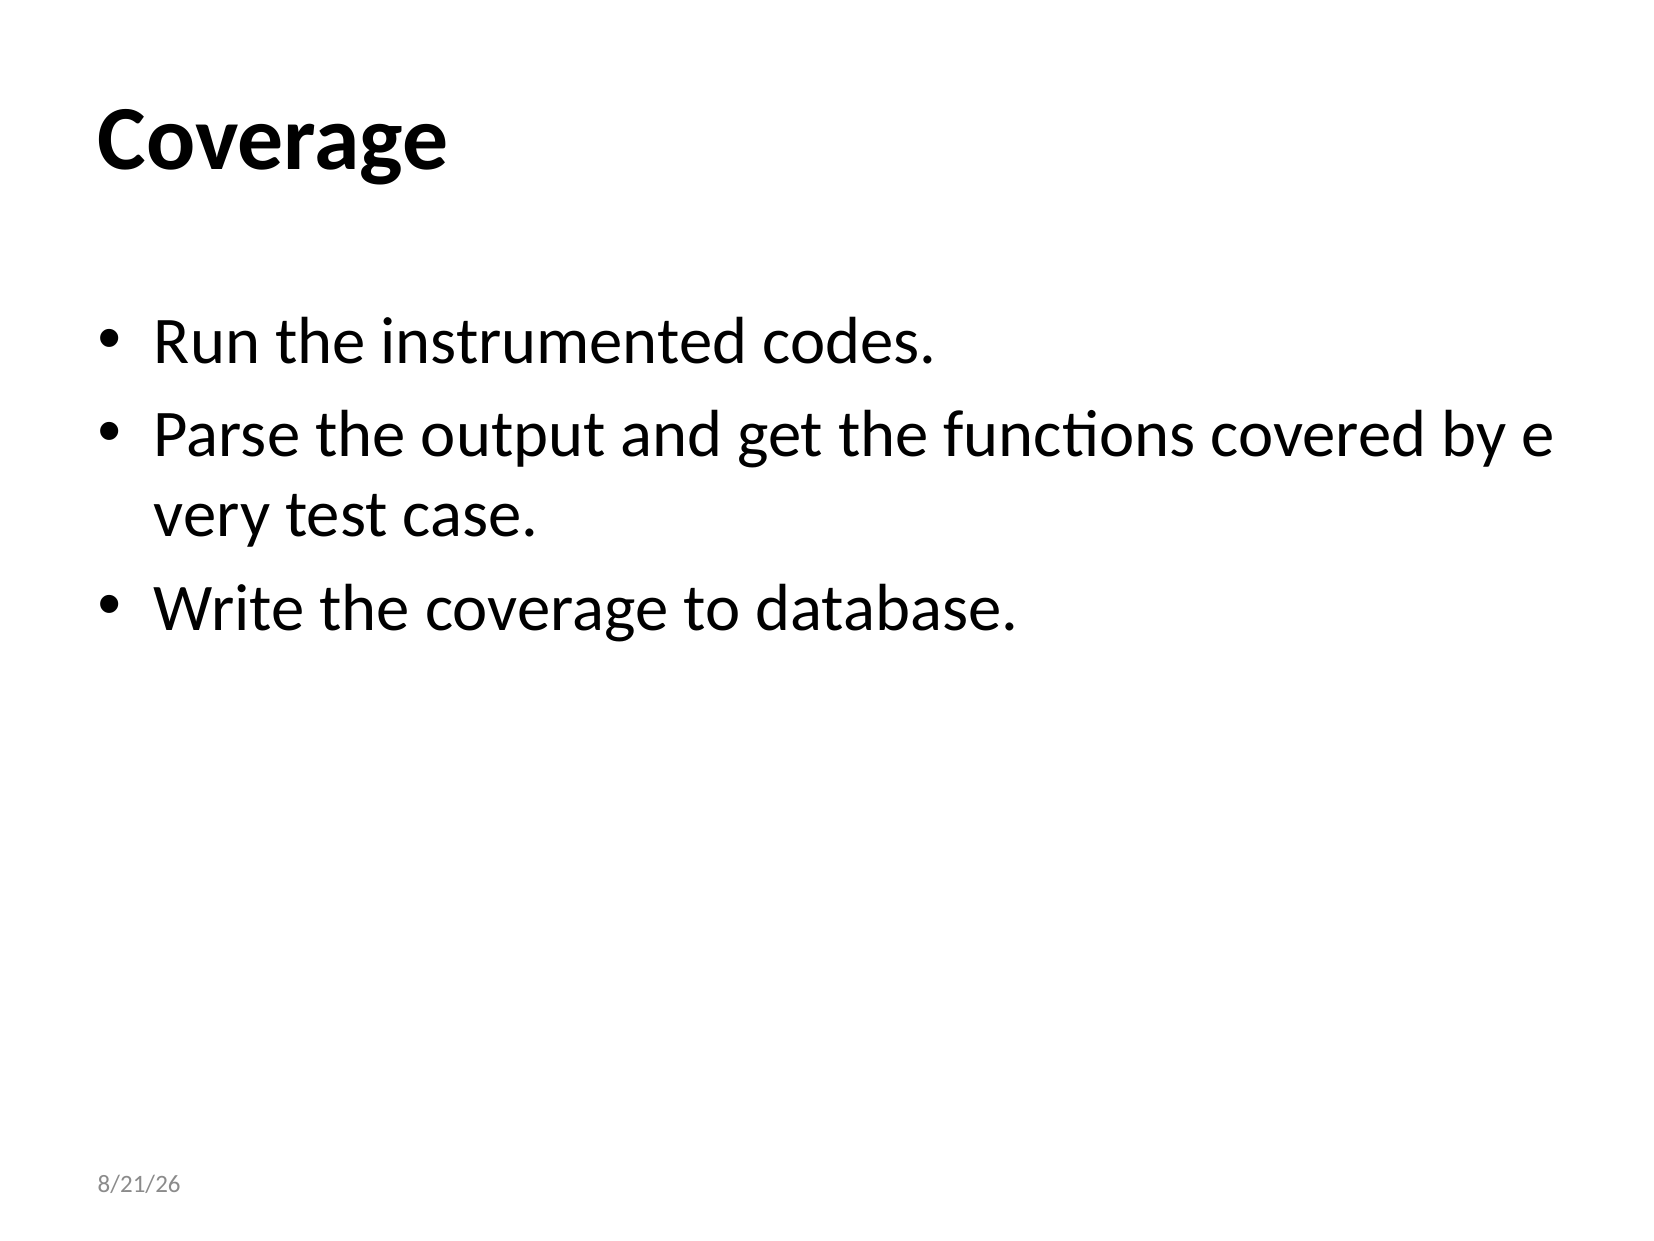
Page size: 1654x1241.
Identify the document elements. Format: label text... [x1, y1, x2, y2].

list Run the instrumented codes. Parse the output and get the functions covered by every test case. Write the coverage to database. [82, 289, 1571, 1108]
title Coverage [82, 49, 1571, 217]
slide_number 7/23/16 [82, 1149, 469, 1216]
